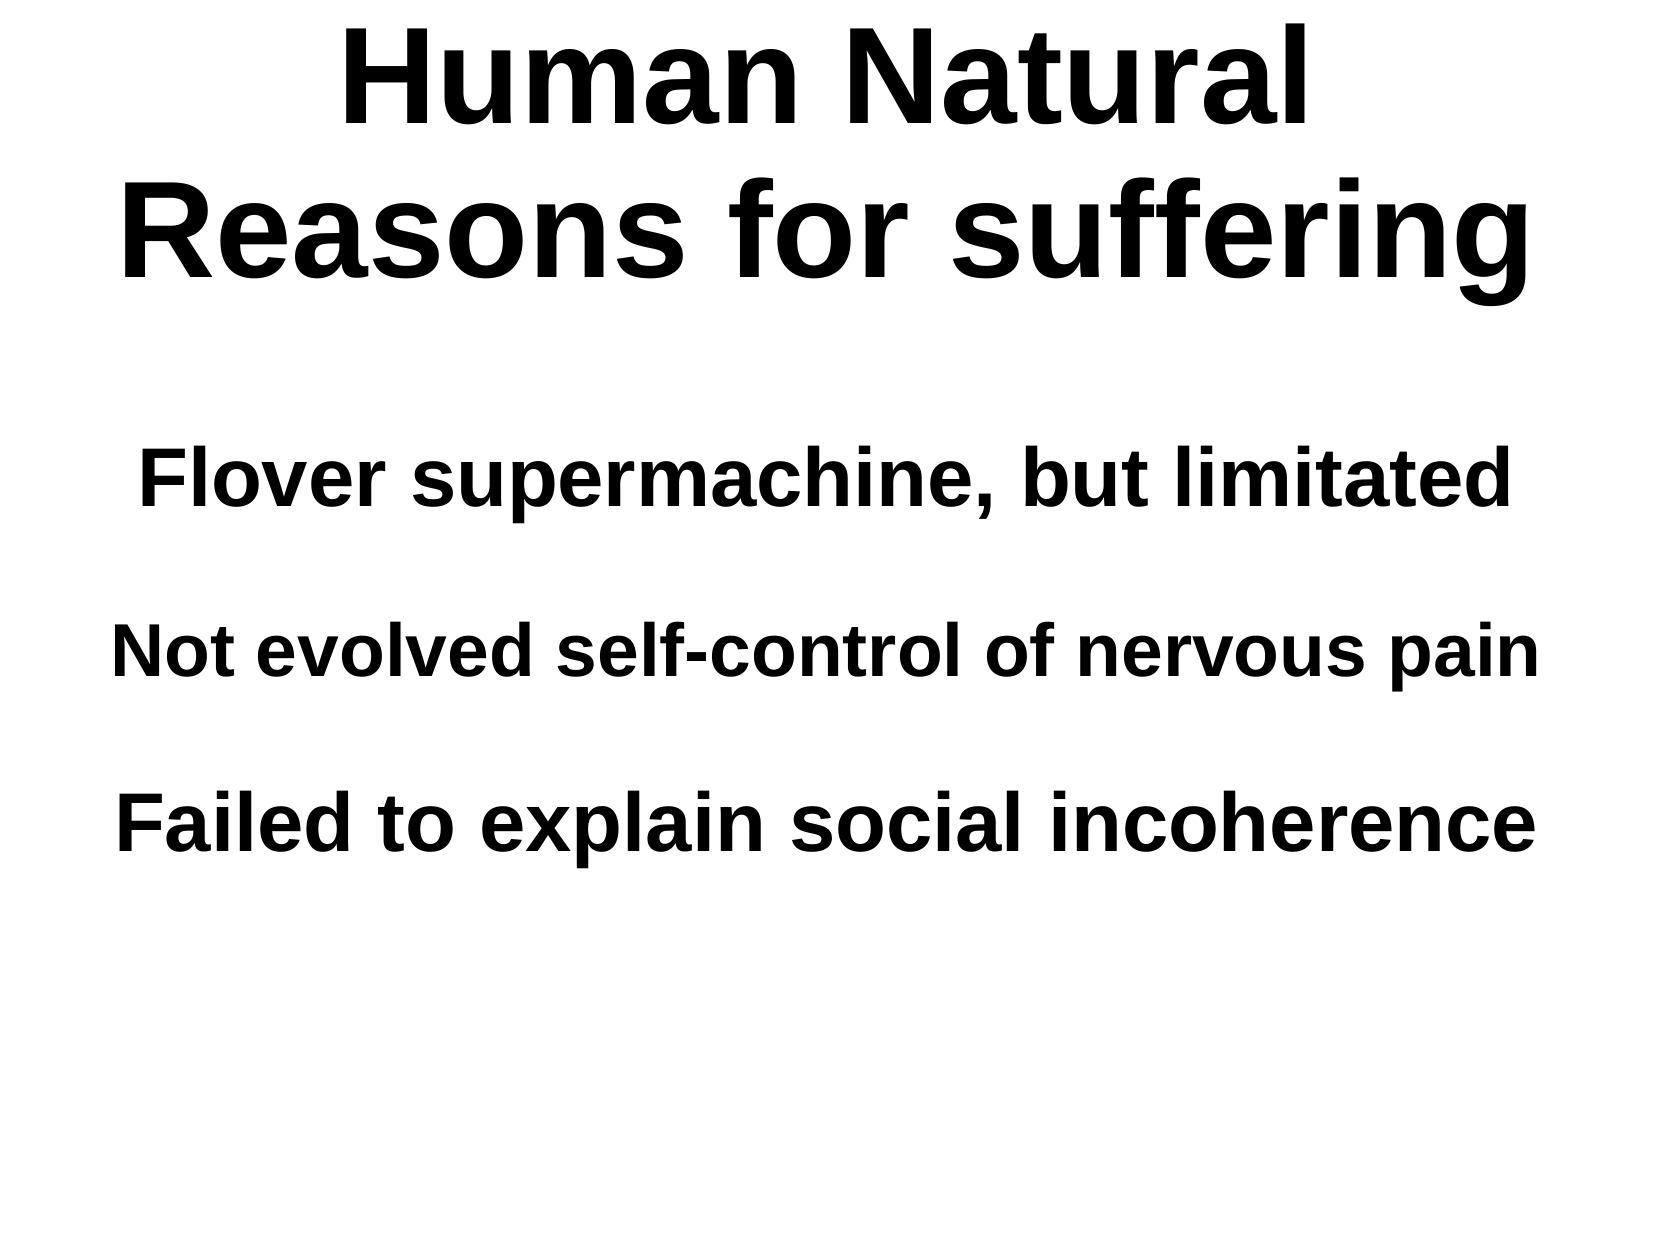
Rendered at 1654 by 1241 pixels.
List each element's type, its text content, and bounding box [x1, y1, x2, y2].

subtitle Flover supermachine, but limitated Not evolved self-control of nervous pain Failed to explain social incoherence [82, 0, 1571, 1241]
